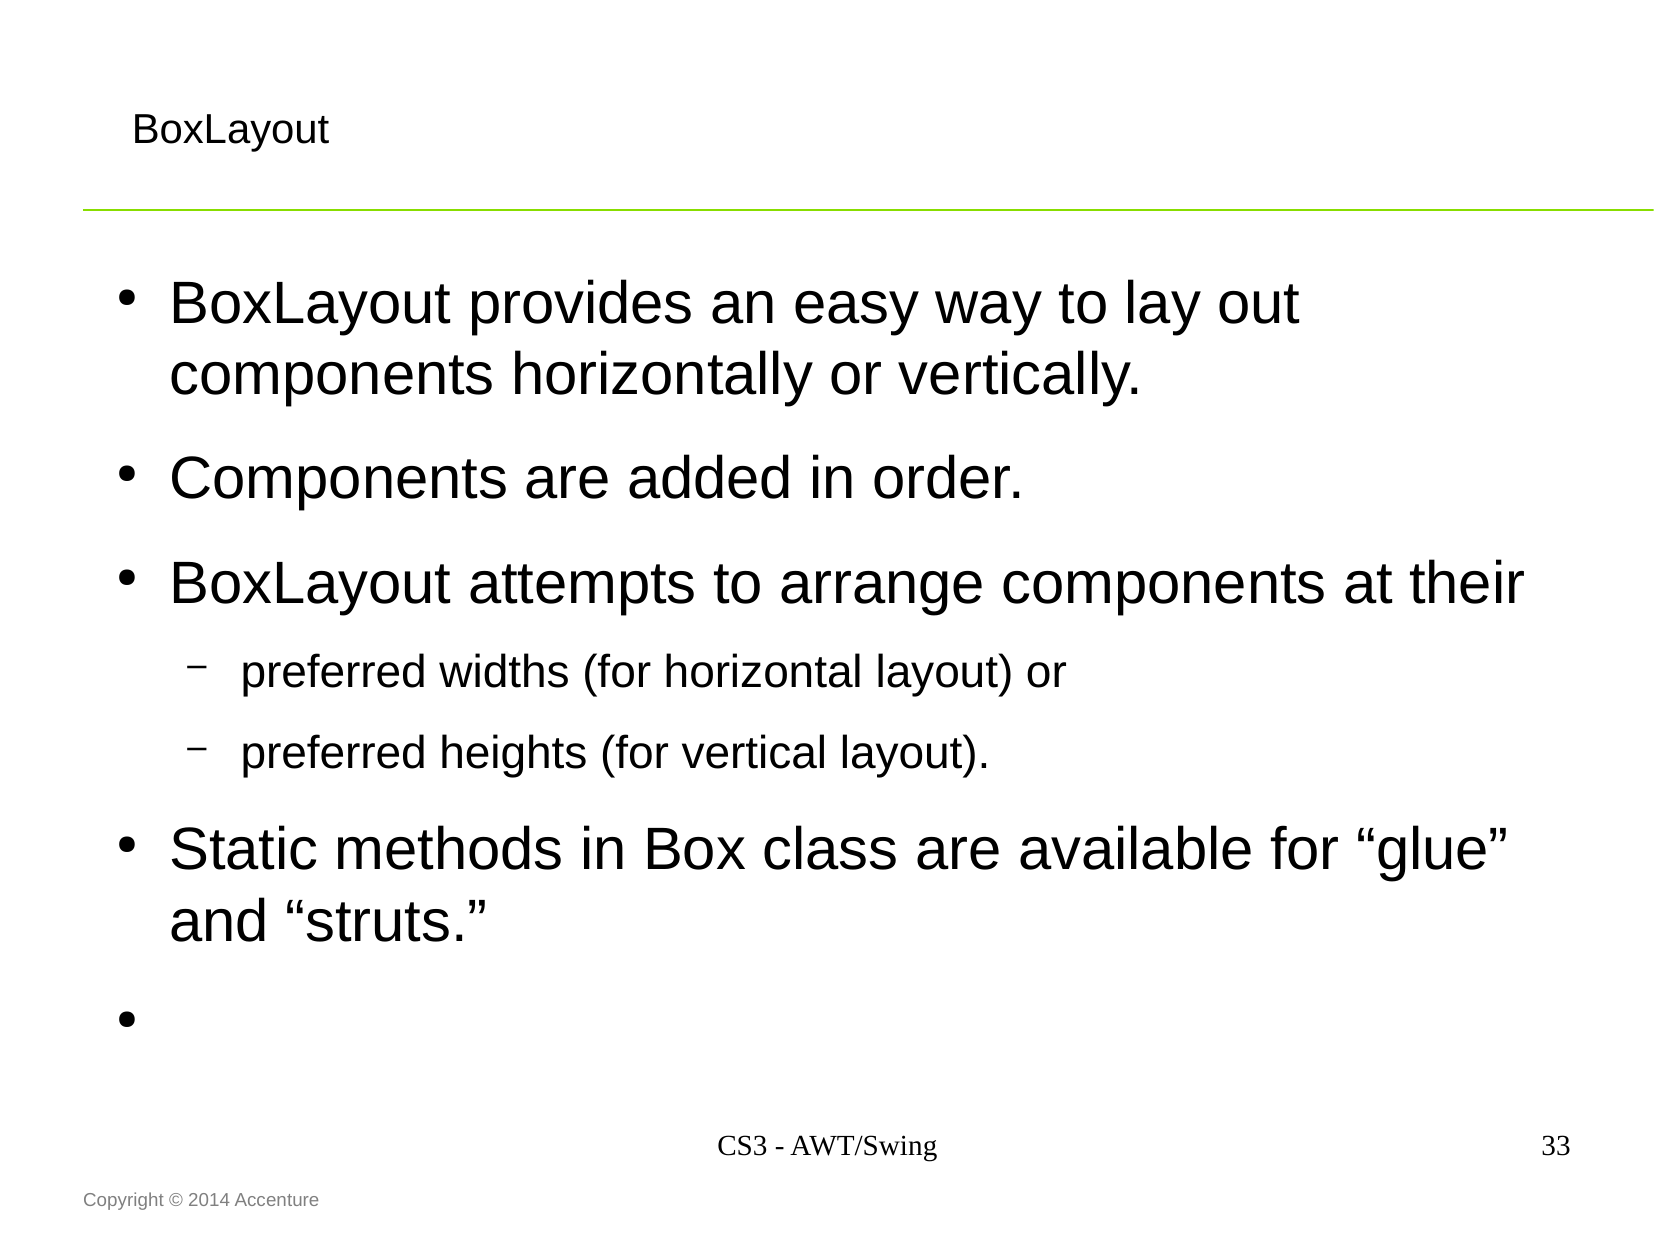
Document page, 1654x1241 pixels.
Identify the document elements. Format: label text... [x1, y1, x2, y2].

list BoxLayout provides an easy way to lay out components horizontally or vertically. Components are added in order. BoxLayout attempts to arrange components at their preferred widths (for horizontal layout) or preferred heights (for vertical layout). Static methods in Box class are available for “glue” and “struts.” [84, 255, 1573, 1166]
title BoxLayout [81, 56, 1654, 199]
